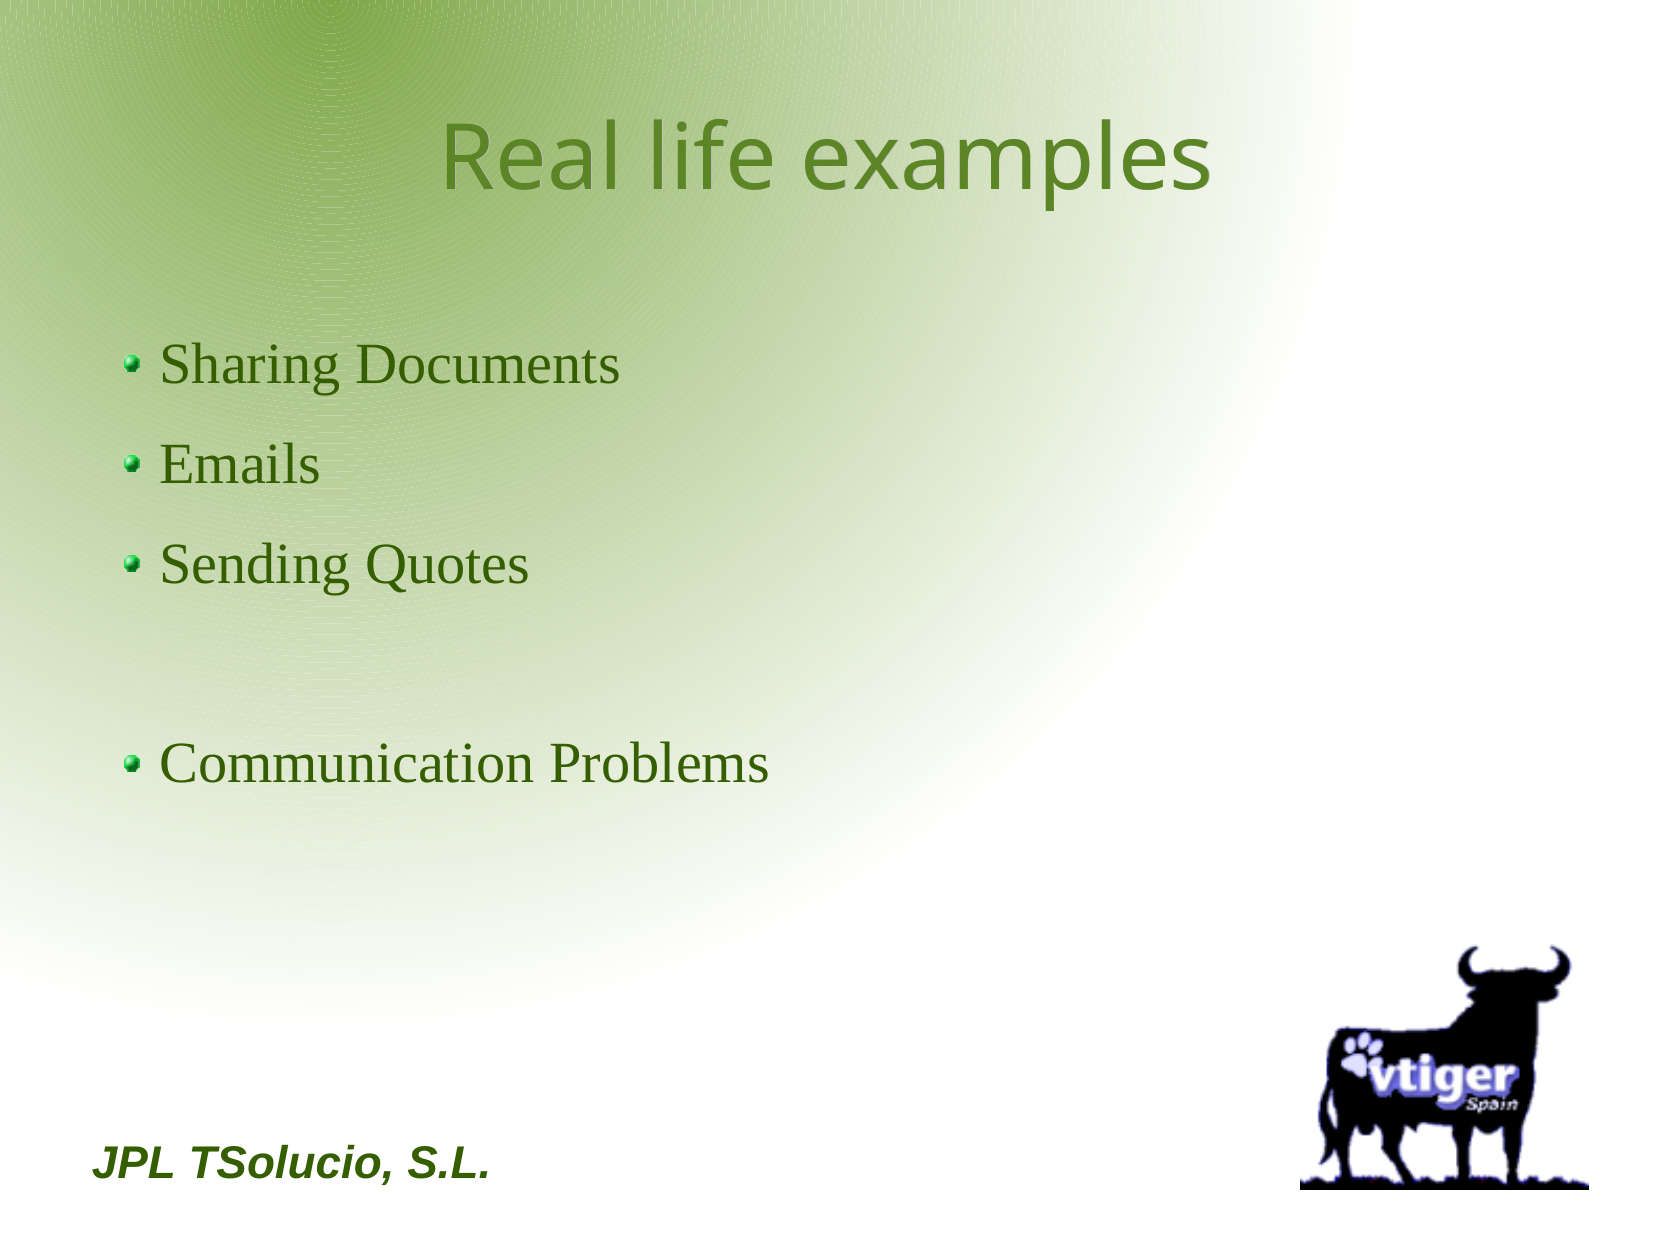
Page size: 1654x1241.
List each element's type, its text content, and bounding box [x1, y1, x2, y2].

text_box Sharing Documents Emails Sending Quotes Communication Problems [88, 222, 1329, 1004]
picture [1300, 939, 1589, 1190]
title Real life examples [0, 100, 1654, 208]
